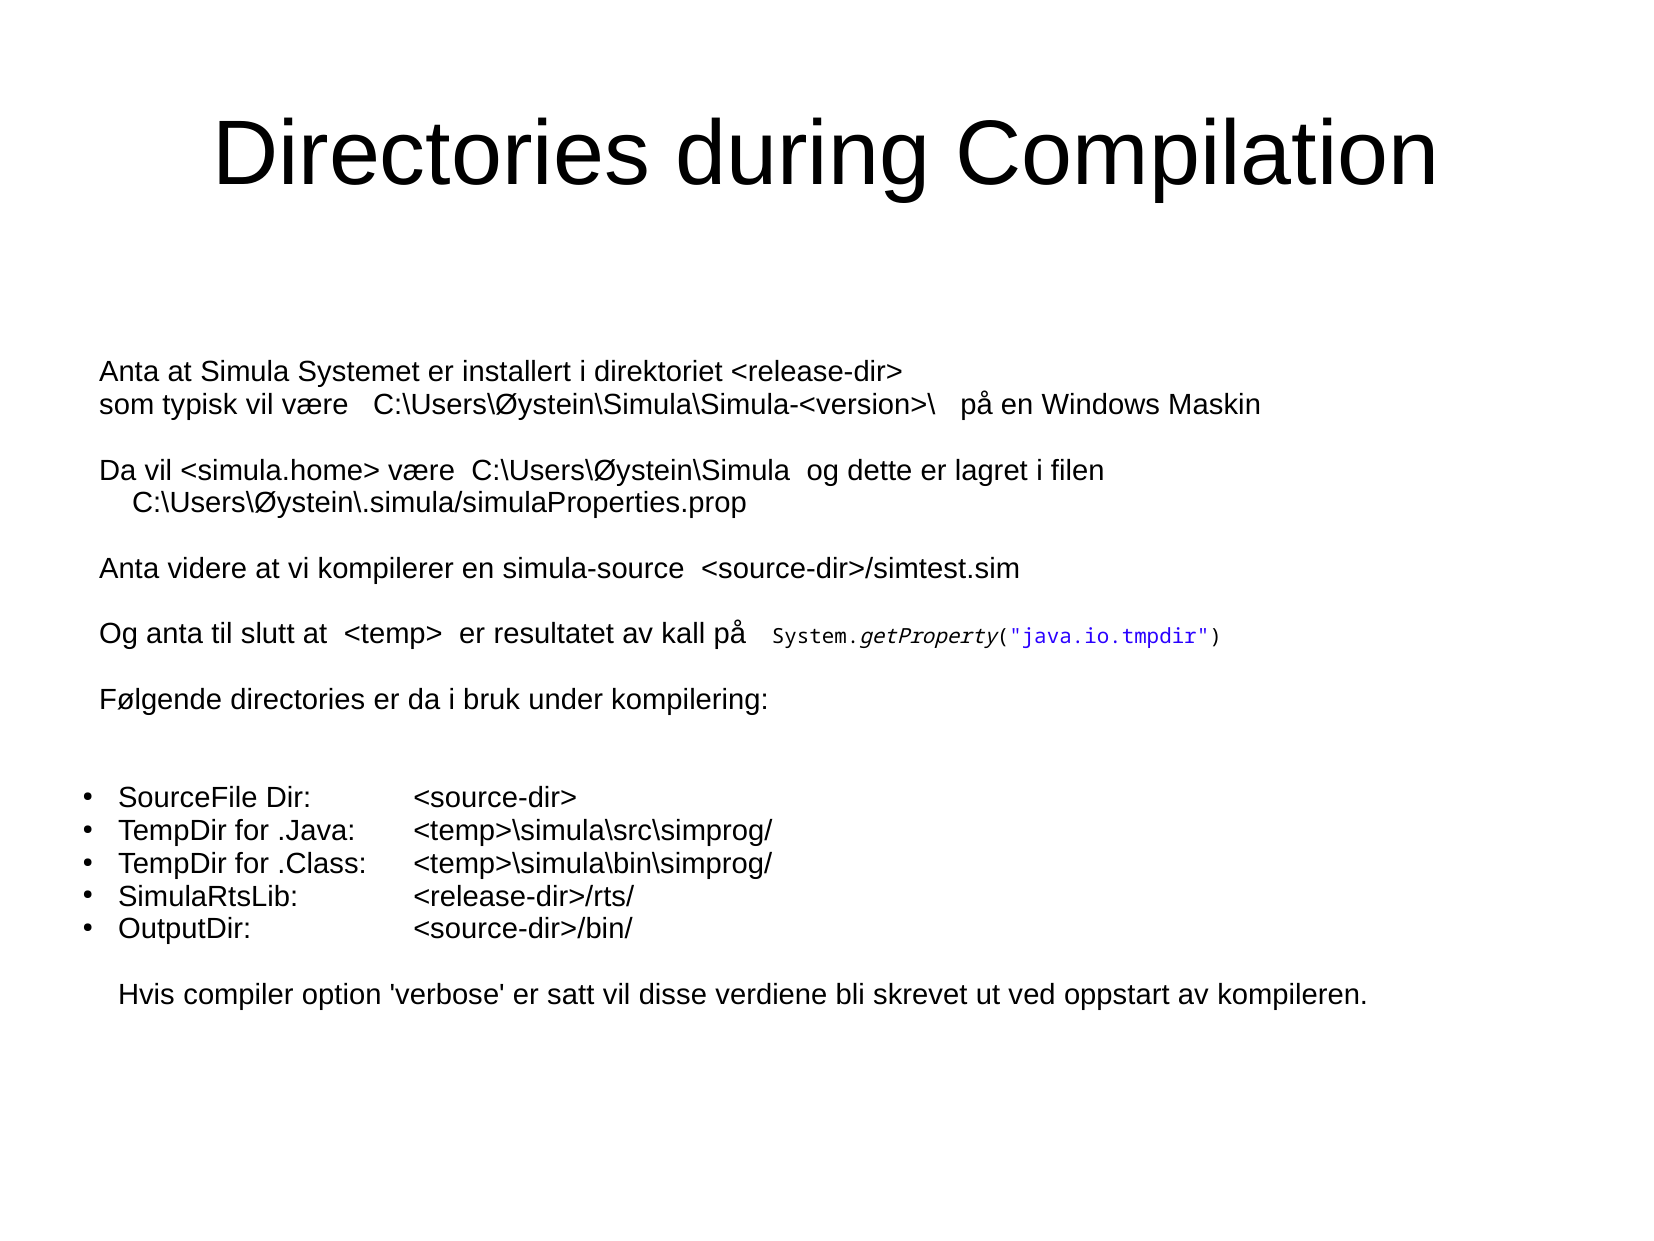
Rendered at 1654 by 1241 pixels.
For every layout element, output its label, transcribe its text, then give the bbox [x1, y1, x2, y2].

subtitle Anta at Simula Systemet er installert i direktoriet <release-dir> som typisk vil være C:\Users\Øystein\Simula\Simula-<version>\ på en Windows Maskin Da vil <simula.home> være C:\Users\Øystein\Simula og dette er lagret i filen C:\Users\Øystein\.simula/simulaProperties.prop Anta videre at vi kompilerer en simula-source <source-dir>/simtest.sim Og anta til slutt at <temp> er resultatet av kall på System.getProperty("java.io.tmpdir") Følgende directories er da i bruk under kompilering: SourceFile Dir: <source-dir> TempDir for .Java: <temp>\simula\src\simprog/ TempDir for .Class: <temp>\simula\bin\simprog/ SimulaRtsLib: <release-dir>/rts/ OutputDir: <source-dir>/bin/ Hvis compiler option 'verbose' er satt vil disse verdiene bli skrevet ut ved oppstart av kompileren. [82, 290, 1571, 1109]
title Directories during Compilation [82, 49, 1571, 257]
